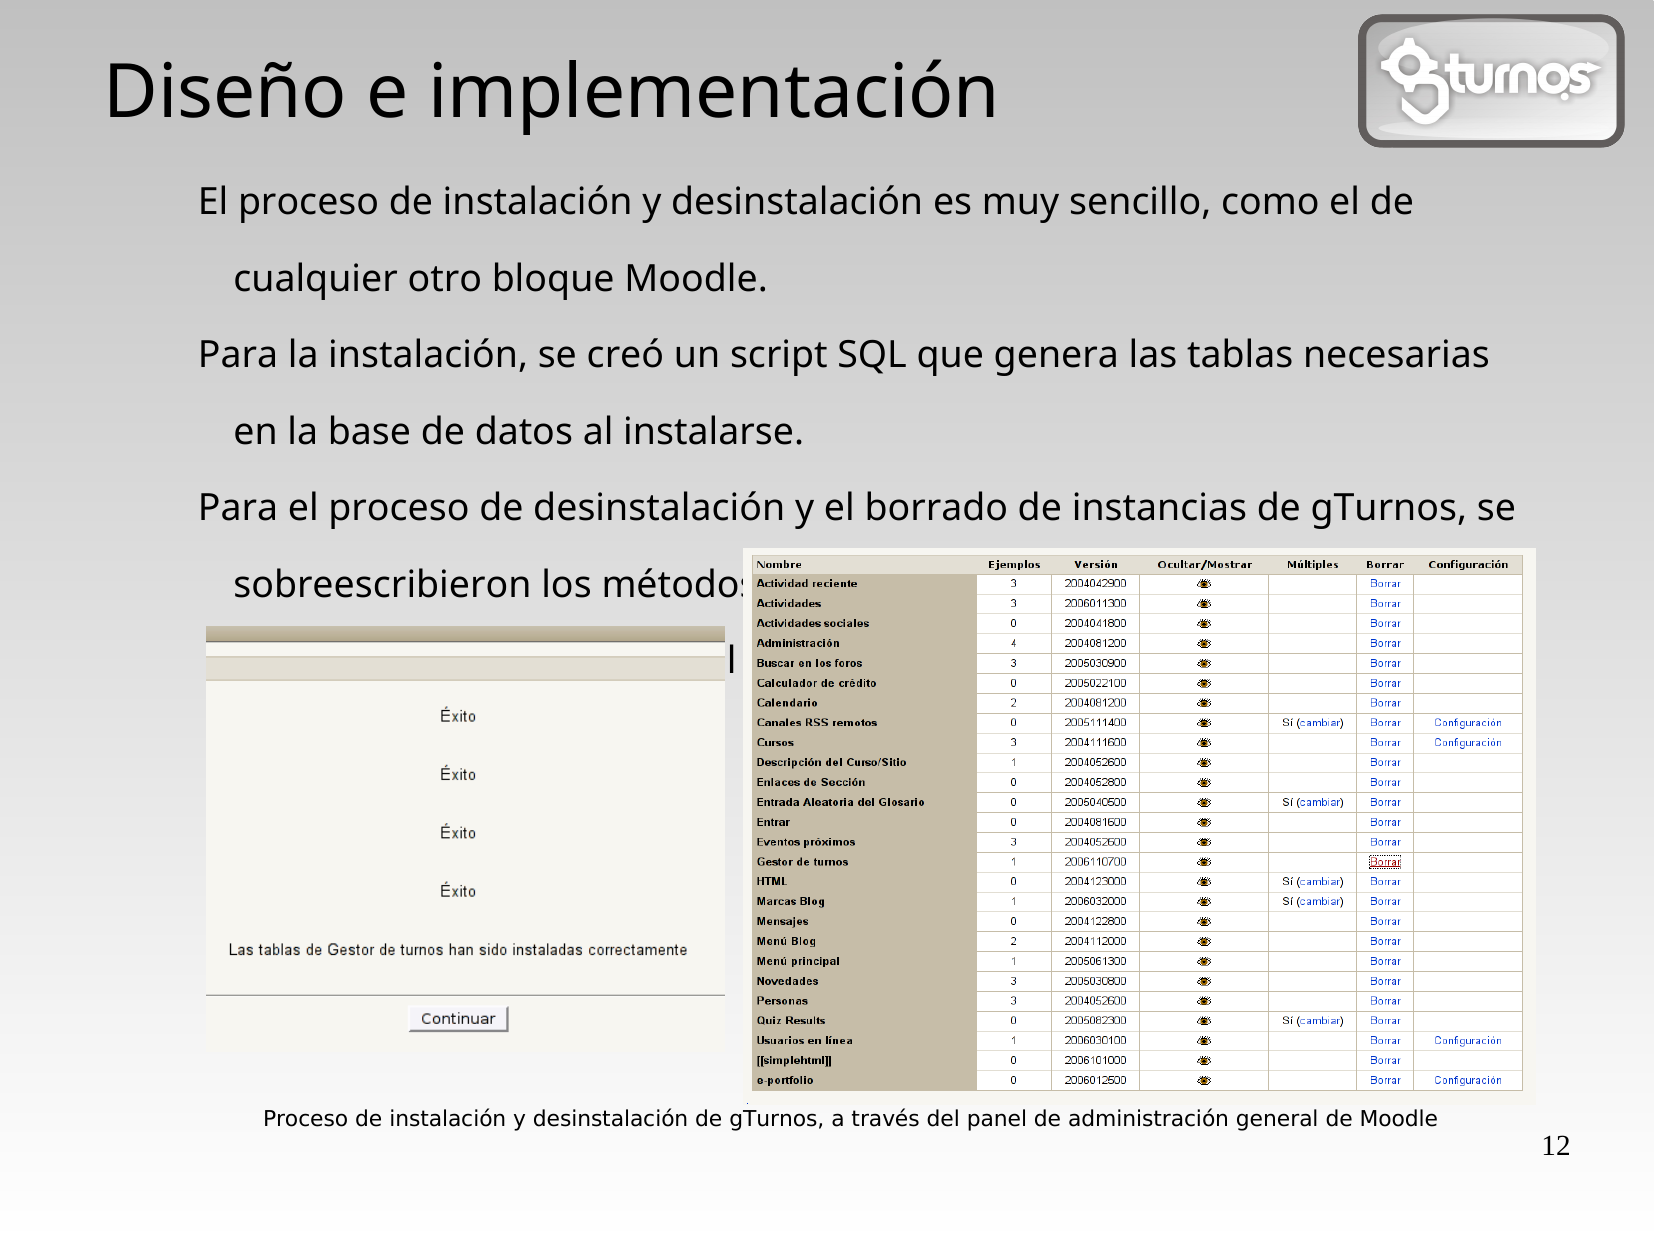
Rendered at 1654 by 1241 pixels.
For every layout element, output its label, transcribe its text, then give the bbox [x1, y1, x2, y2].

text_box Proceso de instalación y desinstalación de gTurnos, a través del panel de administración general de Moodle [248, 1098, 1455, 1139]
picture [743, 548, 1536, 1105]
text_box Diseño e implementación [88, 29, 967, 132]
picture [1358, 14, 1625, 148]
text_box El proceso de instalación y desinstalación es muy sencillo, como el de cualquier otro bloque Moodle. Para la instalación, se creó un script SQL que genera las tablas necesarias en la base de datos al instalarse. Para el proceso de desinstalación y el borrado de instancias de gTurnos, se sobreescribieron los métodos de la clase para que ejecuten las sentencias SQL necesarias al borrar. [147, 141, 1536, 592]
picture [206, 626, 725, 1052]
